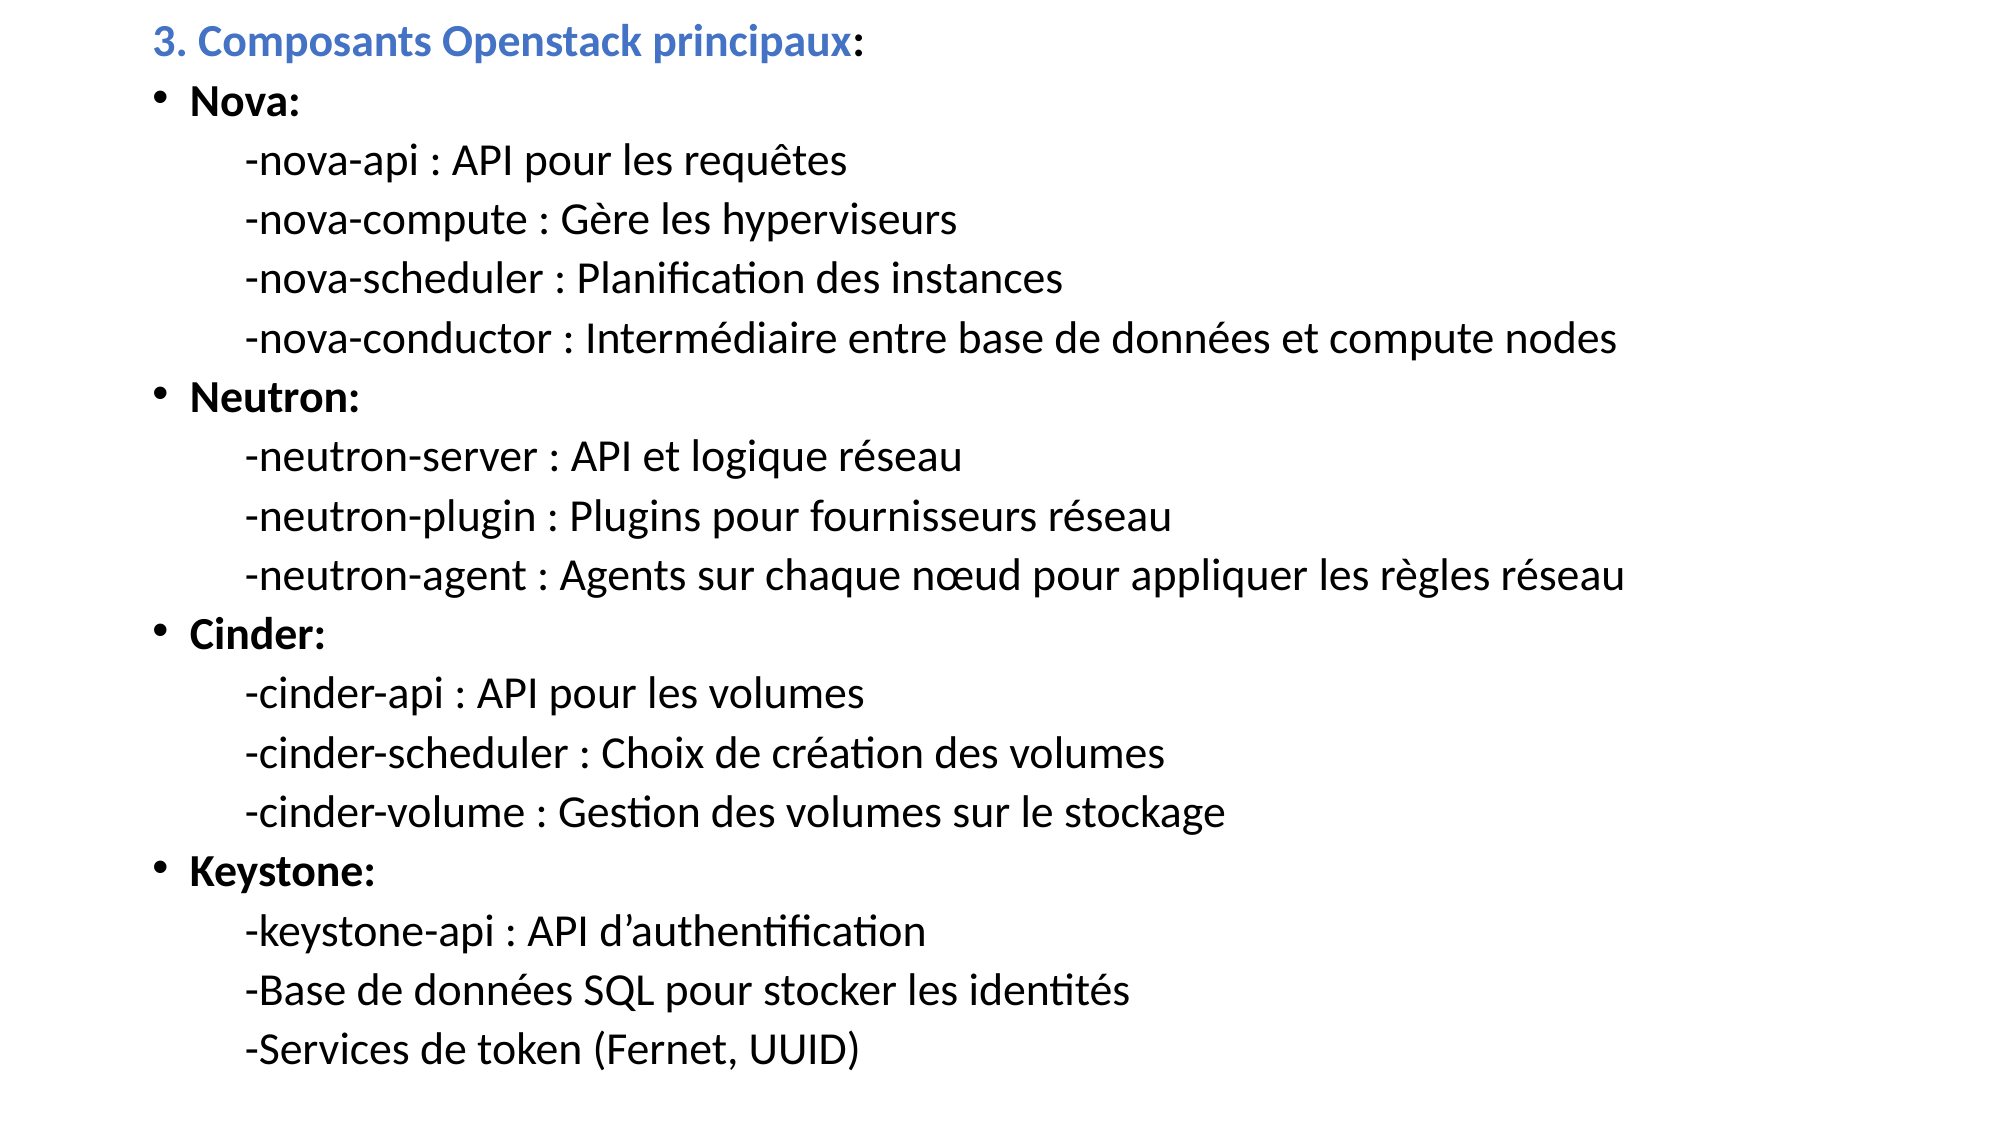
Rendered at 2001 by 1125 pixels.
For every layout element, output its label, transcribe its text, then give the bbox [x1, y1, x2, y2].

list 3. Composants Openstack principaux: Nova: -nova-api : API pour les requêtes -nova-compute : Gère les hyperviseurs -nova-scheduler : Planification des instances -nova-conductor : Intermédiaire entre base de données et compute nodes Neutron: -neutron-server : API et logique réseau -neutron-plugin : Plugins pour fournisseurs réseau -neutron-agent : Agents sur chaque nœud pour appliquer les règles réseau Cinder: -cinder-api : API pour les volumes -cinder-scheduler : Choix de création des volumes -cinder-volume : Gestion des volumes sur le stockage Keystone: -keystone-api : API d’authentification -Base de données SQL pour stocker les identités -Services de token (Fernet, UUID) [137, 18, 1952, 1103]
